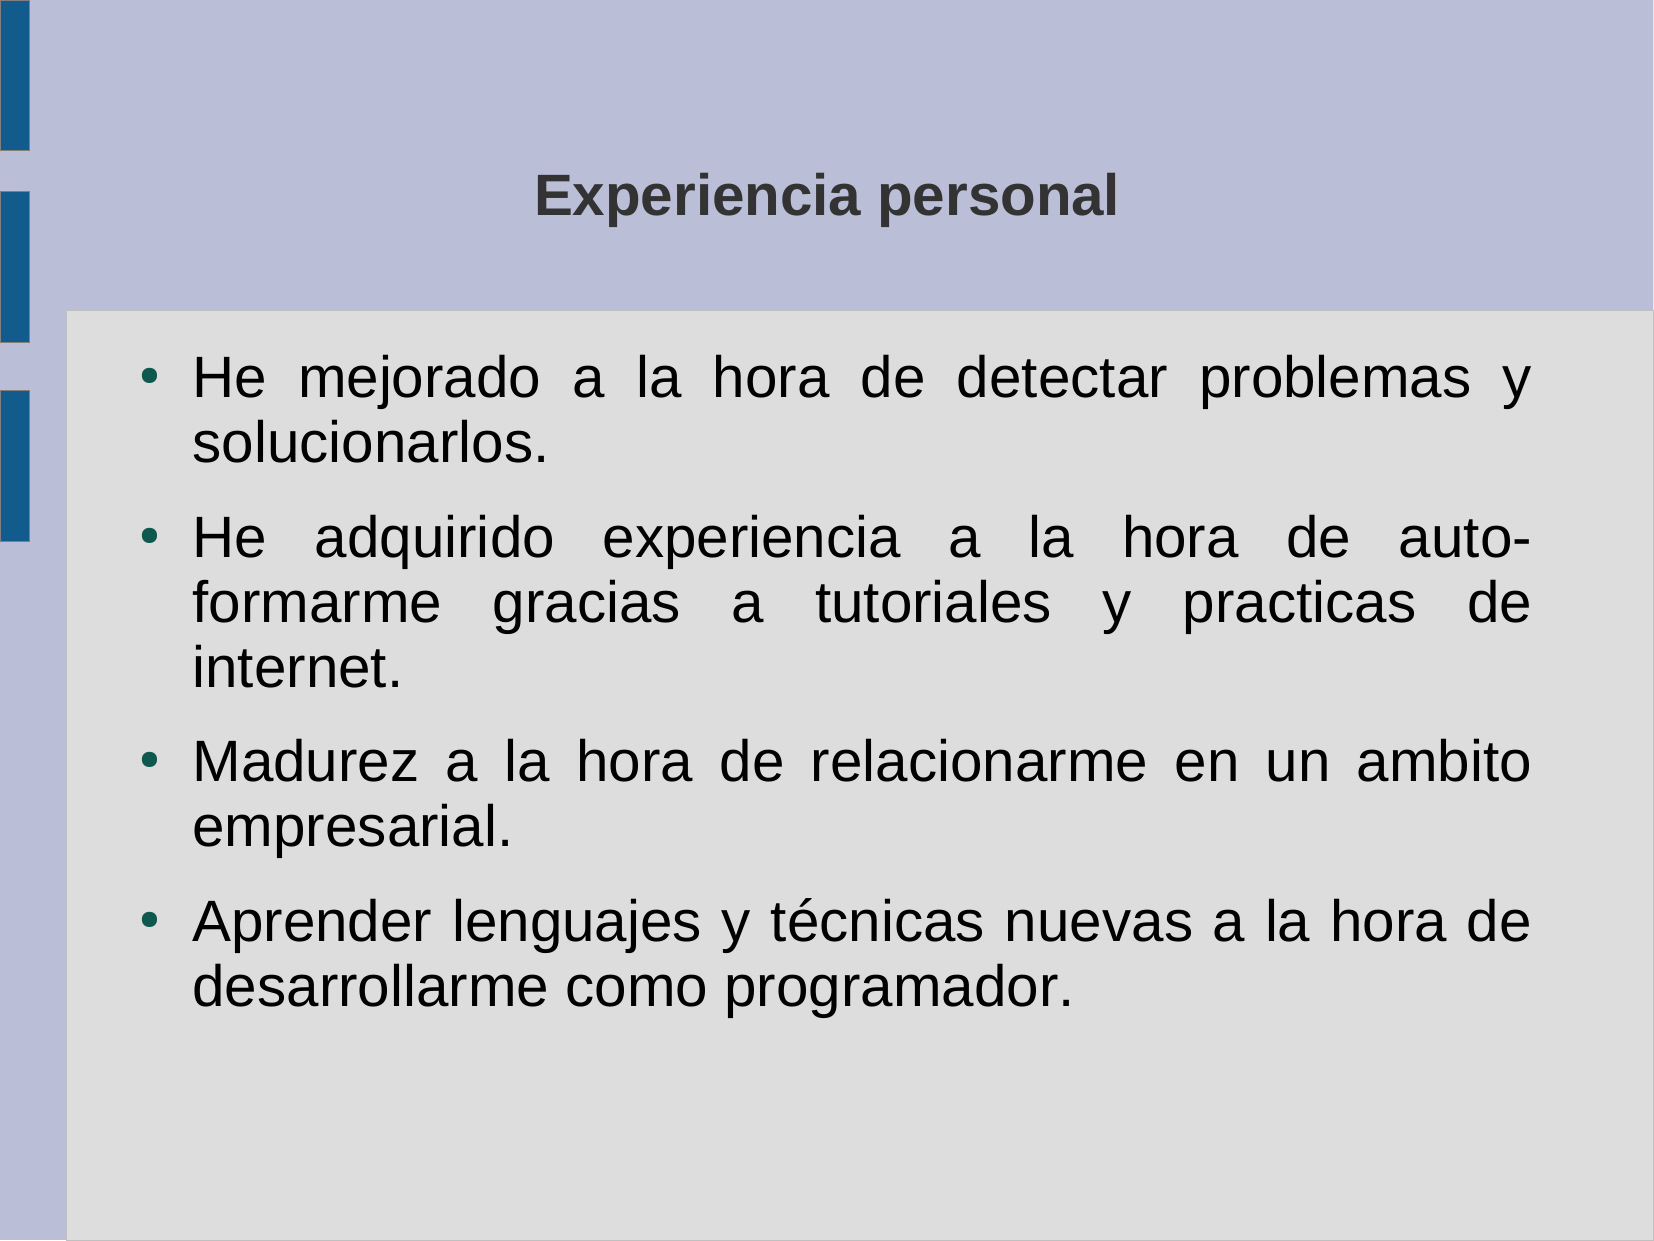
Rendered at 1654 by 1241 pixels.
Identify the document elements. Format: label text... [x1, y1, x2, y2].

list He mejorado a la hora de detectar problemas y solucionarlos. He adquirido experiencia a la hora de auto-formarme gracias a tutoriales y practicas de internet. Madurez a la hora de relacionarme en un ambito empresarial. Aprender lenguajes y técnicas nuevas a la hora de desarrollarme como programador. [121, 344, 1534, 1127]
title Experiencia personal [121, 91, 1534, 299]
